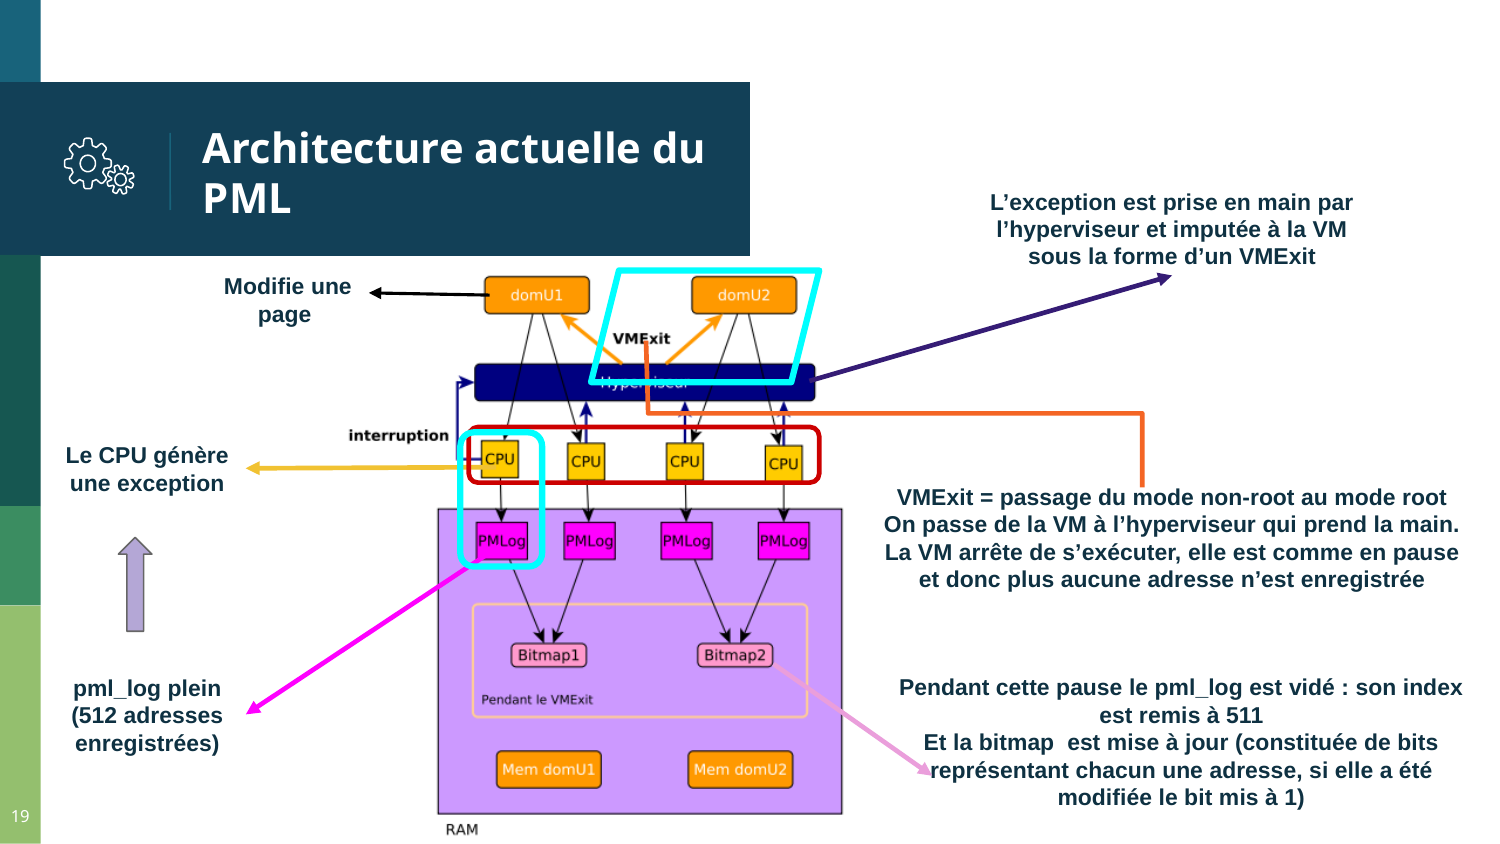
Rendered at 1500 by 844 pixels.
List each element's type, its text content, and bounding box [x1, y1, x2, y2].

picture [472, 436, 538, 480]
picture [536, 430, 816, 480]
picture [343, 470, 463, 646]
slide_number <numéro> [0, 790, 49, 844]
picture [596, 274, 814, 379]
text_box [118, 537, 152, 632]
text_box L’exception est prise en main par l’hyperviseur et imputée à la VM sous la forme d’un VMExit [958, 181, 1386, 276]
picture [650, 270, 848, 411]
text_box VMExit = passage du mode non-root au mode root On passe de la VM à l’hyperviseur qui prend la main. La VM arrête de s’exécuter, elle est comme en pause et donc plus aucune adresse n’est enregistrée [868, 474, 1476, 600]
picture [464, 470, 538, 563]
text_box pml_log plein (512 adresses enregistrées) [48, 659, 246, 769]
text_box Modifie une page [189, 257, 387, 341]
title Architecture actuelle du PML [187, 87, 747, 256]
text_box Le CPU génère une exception [48, 426, 246, 510]
text_box Pendant cette pause le pml_log est vidé : son index est remis à 511 Et la bitmap est mise à jour (constituée de bits représentant chacun une adresse, si elle a été modifiée le bit mis à 1) [877, 660, 1486, 823]
picture [343, 270, 848, 844]
